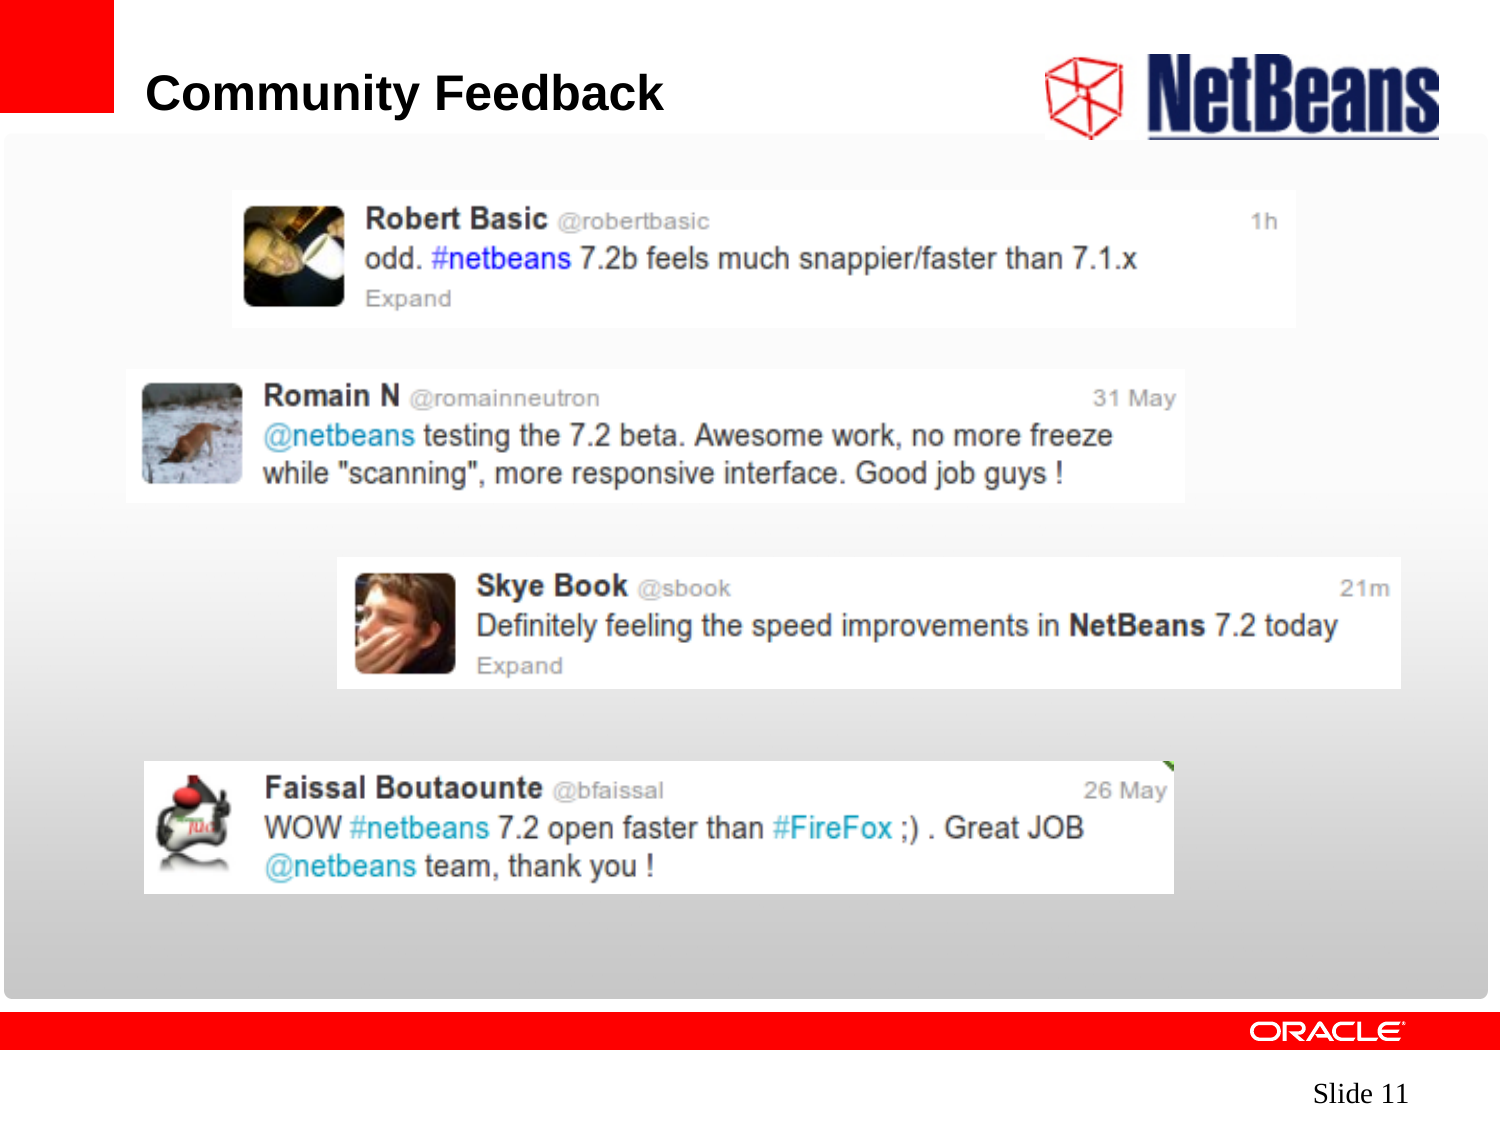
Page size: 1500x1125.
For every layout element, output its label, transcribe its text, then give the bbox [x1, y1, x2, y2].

picture [4, 54, 1488, 999]
title Community Feedback [130, 30, 1020, 161]
picture [0, 1012, 1500, 1050]
picture [0, 0, 114, 113]
